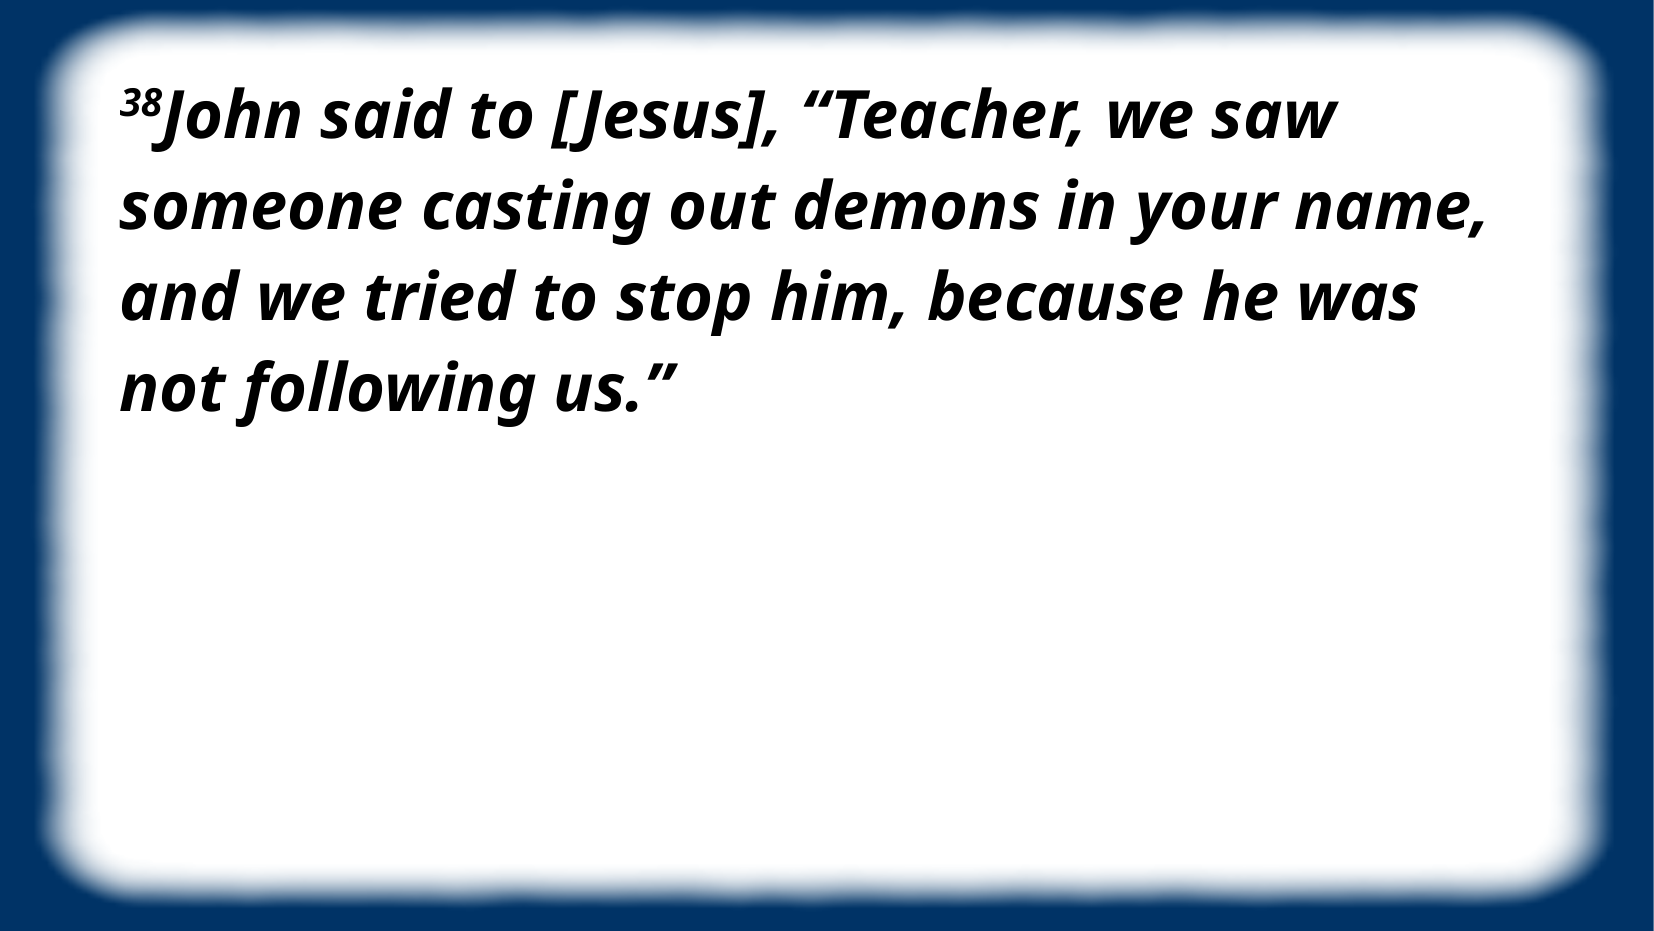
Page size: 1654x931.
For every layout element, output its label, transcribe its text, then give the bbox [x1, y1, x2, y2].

picture [0, 0, 1654, 931]
text_box 38John said to [Jesus], “Teacher, we saw someone casting out demons in your name, and we tried to stop him, because he was not following us.” [105, 60, 1546, 430]
